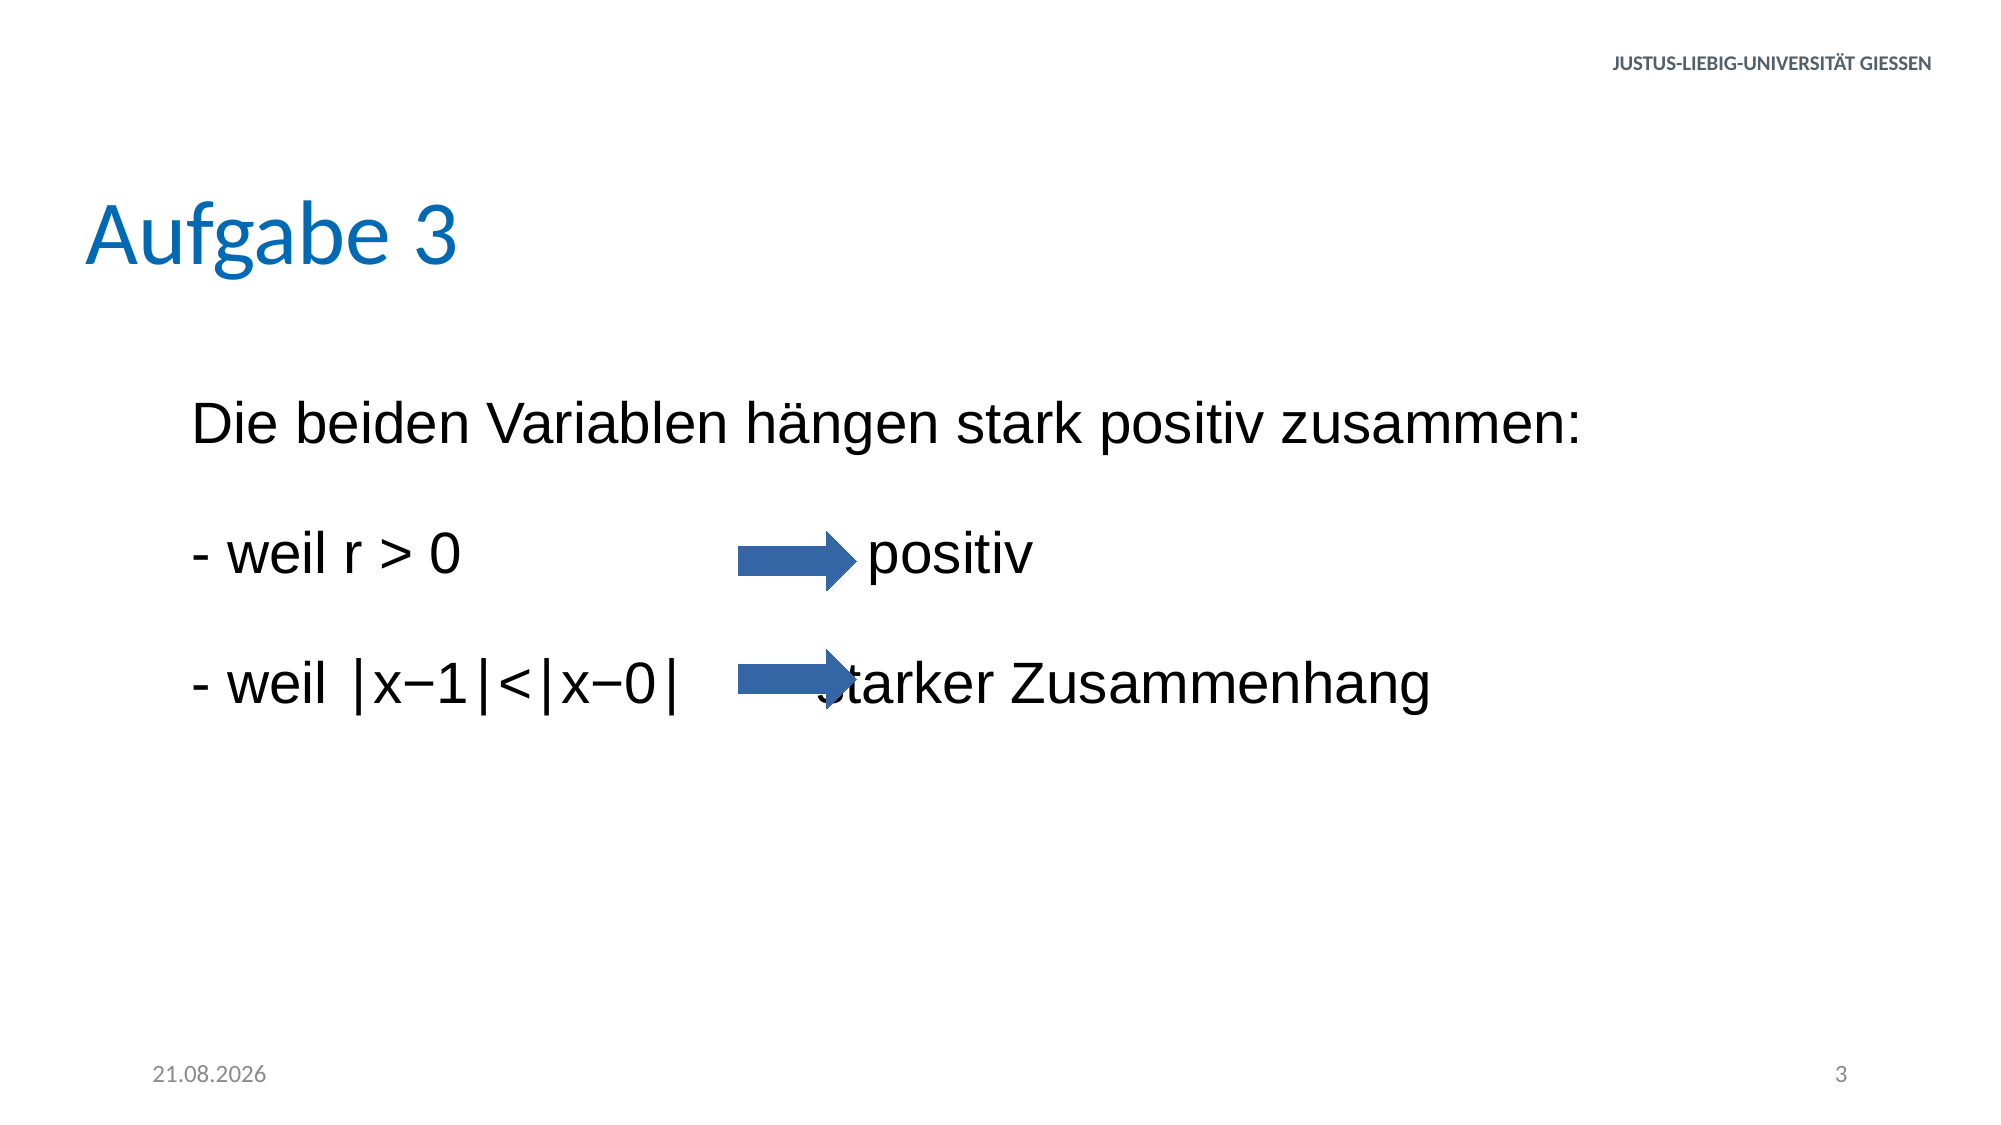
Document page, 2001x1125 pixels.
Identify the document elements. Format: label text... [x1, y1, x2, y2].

text_box Die beiden Variablen hängen stark positiv zusammen: - weil r > 0 positiv - weil ∣x−1∣<∣x−0∣ starker Zusammenhang [177, 383, 1861, 827]
title Aufgabe 3 [70, 132, 1861, 292]
text_box [738, 531, 857, 591]
text_box [738, 649, 857, 709]
